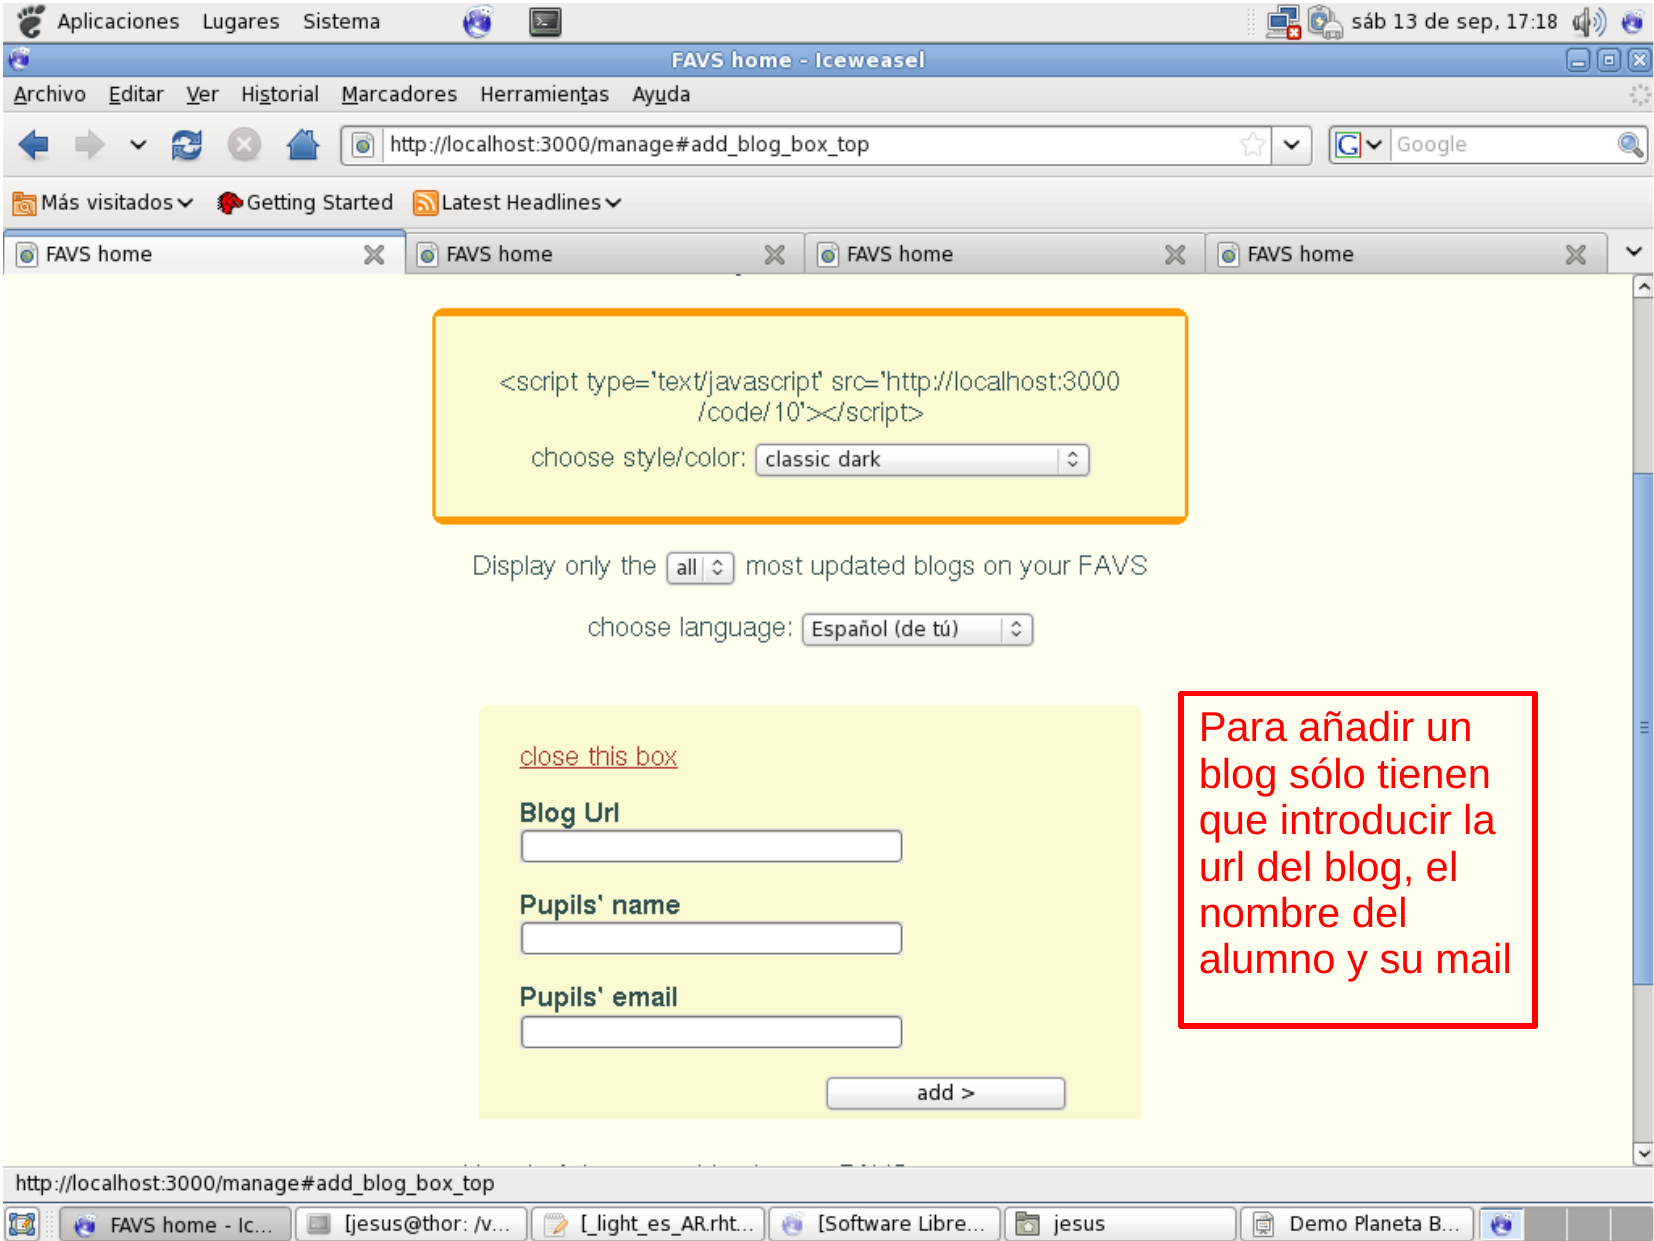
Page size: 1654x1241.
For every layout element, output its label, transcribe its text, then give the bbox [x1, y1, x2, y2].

text_box Para añadir un blog sólo tienen que introducir la url del blog, el nombre del alumno y su mail [1181, 693, 1536, 1027]
picture [3, 3, 1654, 1241]
